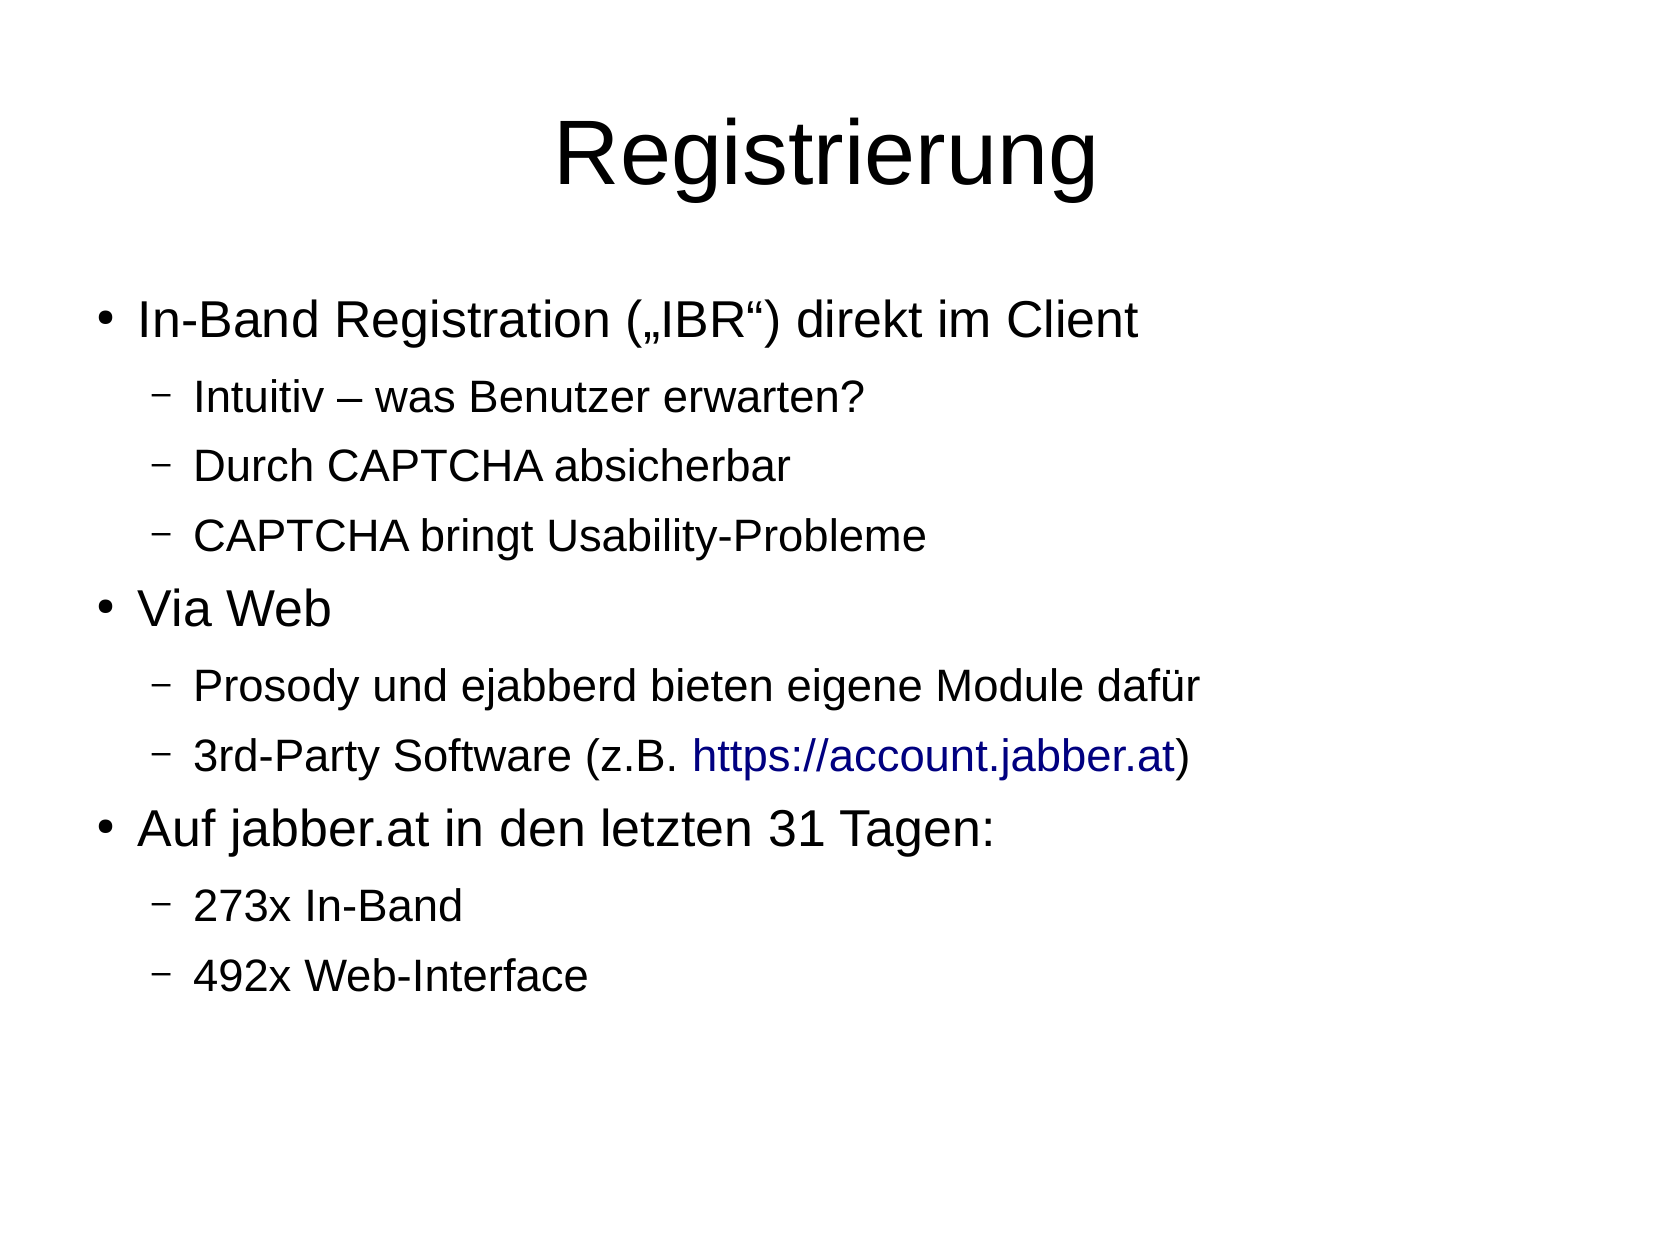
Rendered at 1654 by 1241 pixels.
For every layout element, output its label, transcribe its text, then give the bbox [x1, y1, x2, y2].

title Registrierung [82, 49, 1571, 257]
list In-Band Registration („IBR“) direkt im Client Intuitiv – was Benutzer erwarten? Durch CAPTCHA absicherbar CAPTCHA bringt Usability-Probleme Via Web Prosody und ejabberd bieten eigene Module dafür 3rd-Party Software (z.B. https://account.jabber.at) Auf jabber.at in den letzten 31 Tagen: 273x In-Band 492x Web-Interface [82, 290, 1571, 1010]
